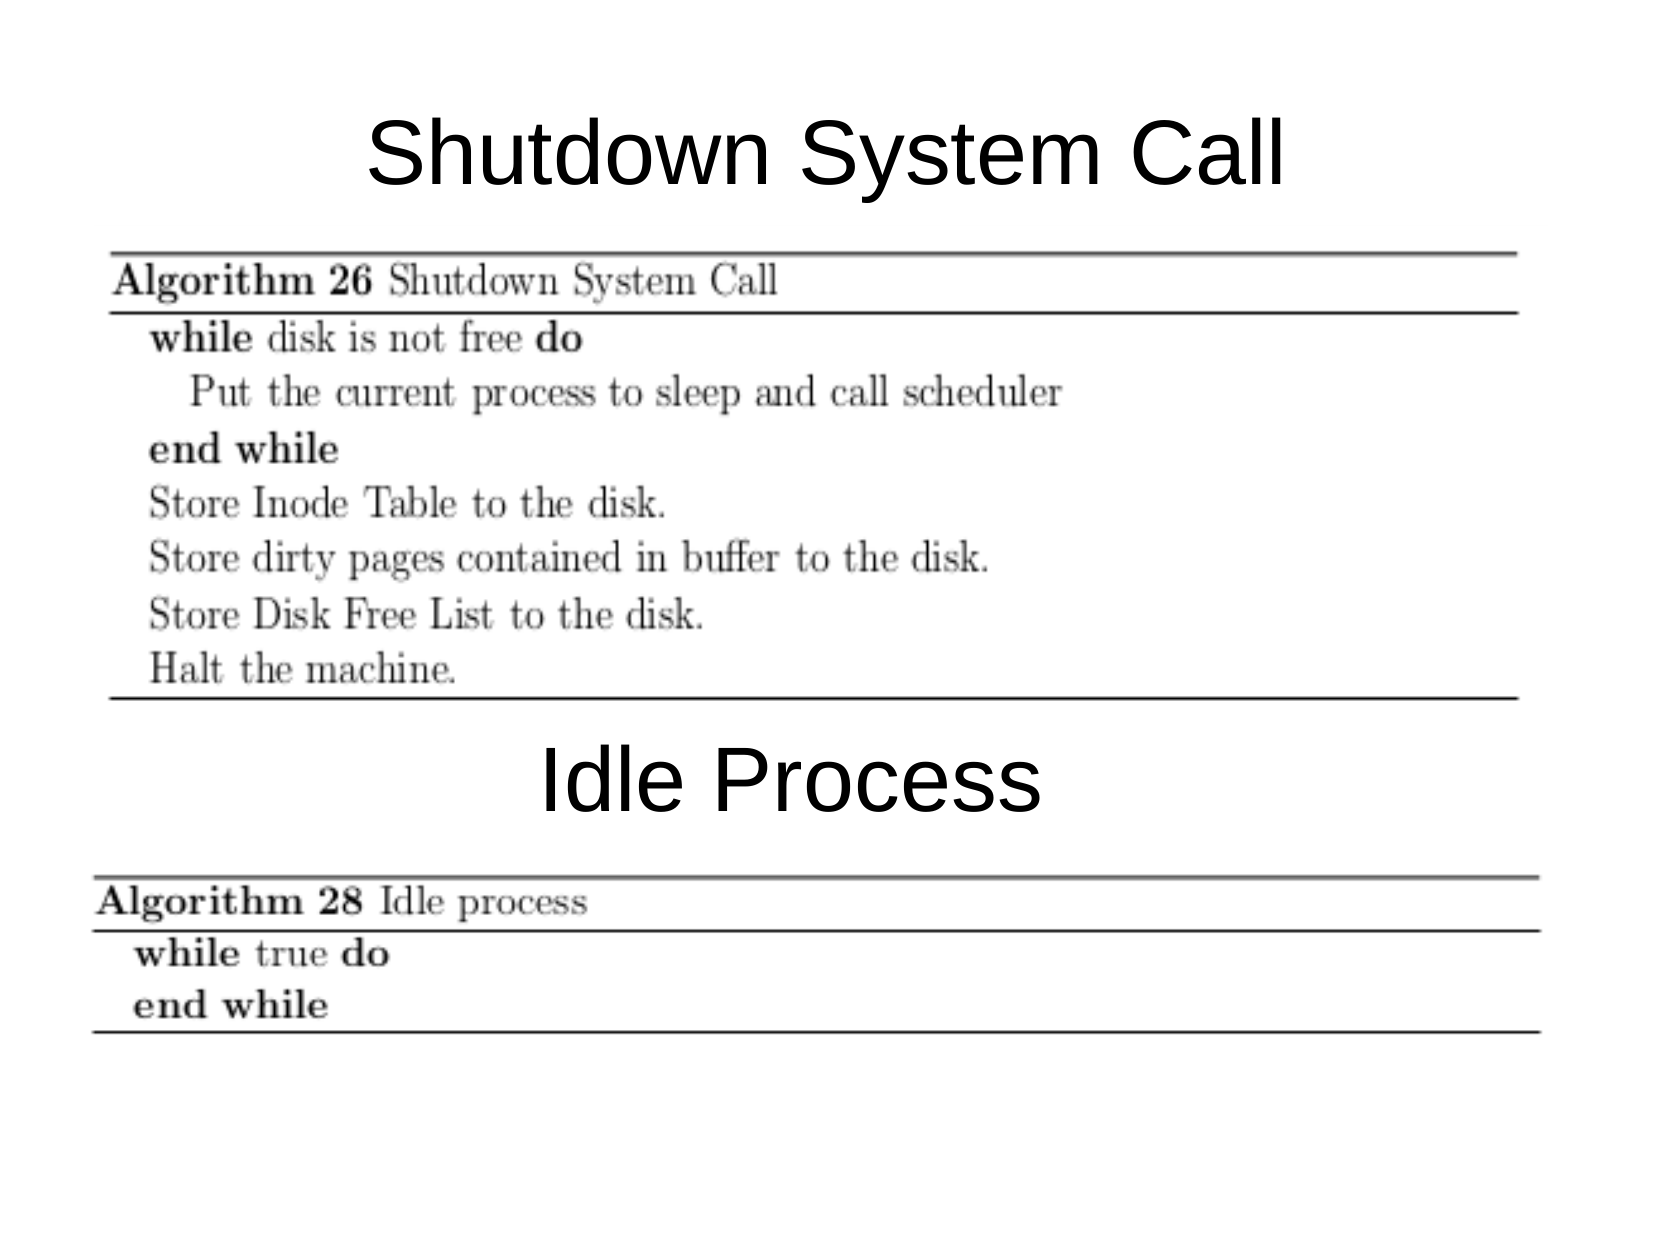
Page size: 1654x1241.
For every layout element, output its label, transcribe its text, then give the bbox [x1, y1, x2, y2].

picture [94, 224, 1548, 718]
title Shutdown System Call [82, 49, 1571, 257]
picture [82, 850, 1571, 1094]
text_box Idle Process [389, 721, 1193, 839]
